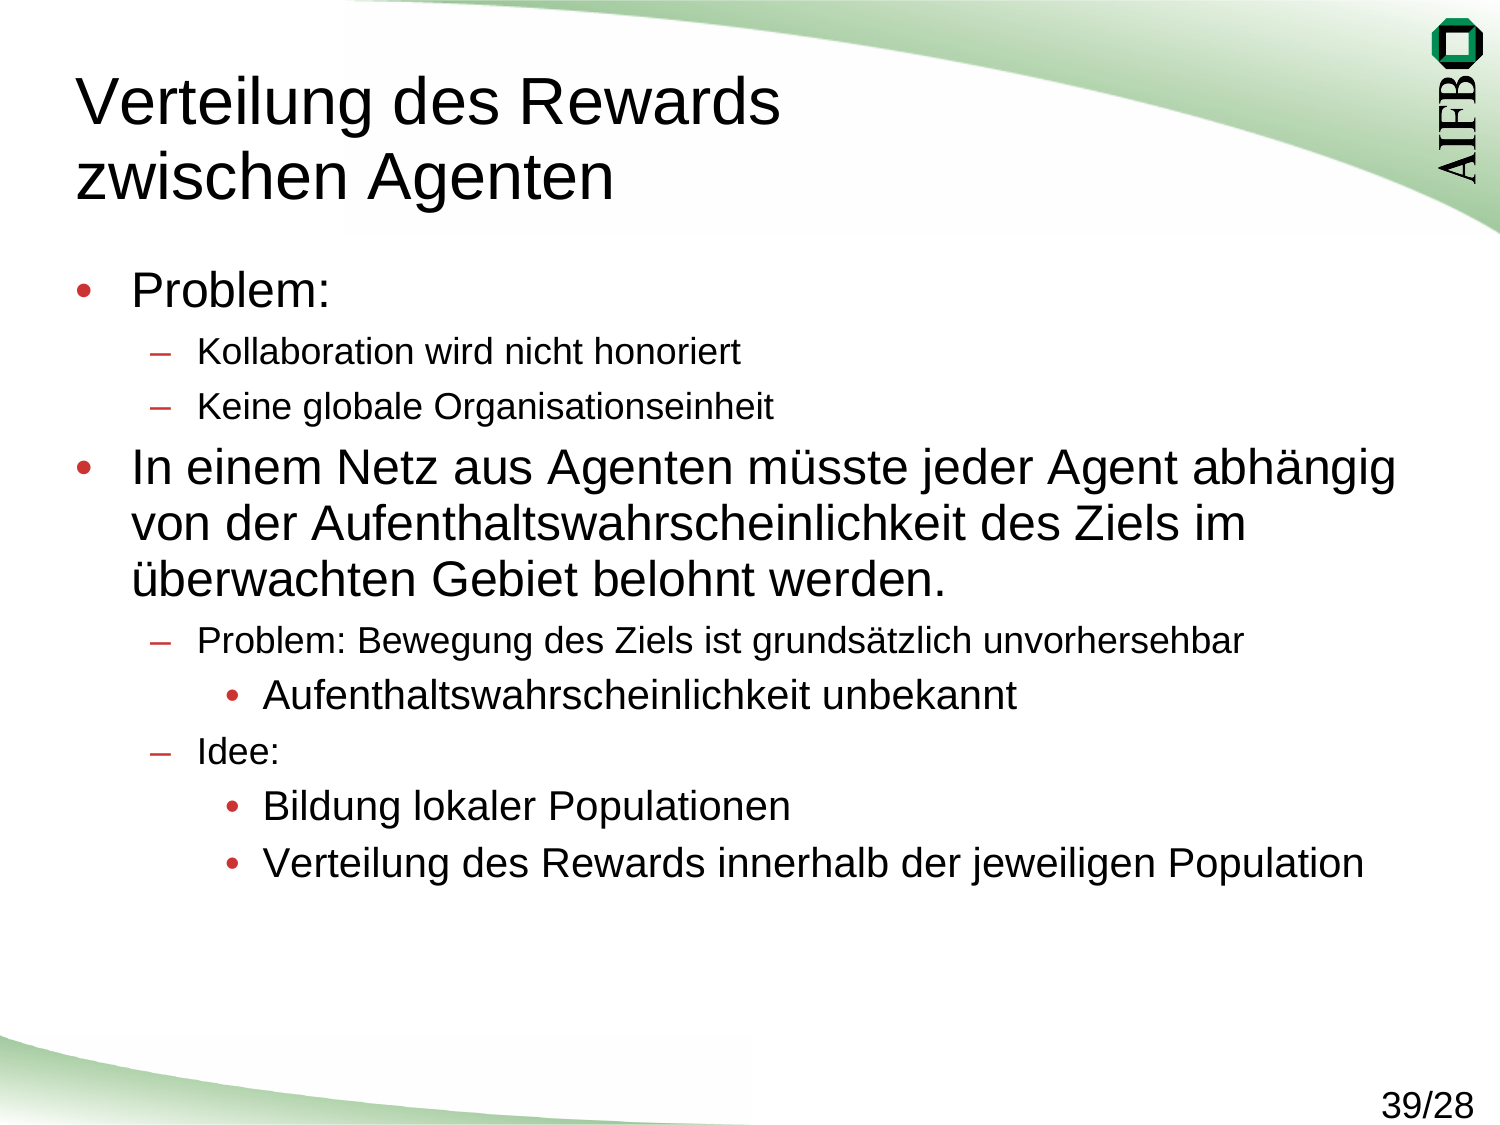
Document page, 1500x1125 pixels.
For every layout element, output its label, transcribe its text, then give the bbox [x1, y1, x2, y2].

picture [0, 1035, 751, 1125]
title Verteilung des Rewards zwischen Agenten [75, 45, 958, 233]
list Problem: Kollaboration wird nicht honoriert Keine globale Organisationseinheit In einem Netz aus Agenten müsste jeder Agent abhängig von der Aufenthaltswahrscheinlichkeit des Ziels im überwachten Gebiet belohnt werden. Problem: Bewegung des Ziels ist grundsätzlich unvorhersehbar Aufenthaltswahrscheinlichkeit unbekannt Idee: Bildung lokaler Populationen Verteilung des Rewards innerhalb der jeweiligen Population [75, 262, 1426, 1057]
picture [345, 0, 1500, 234]
